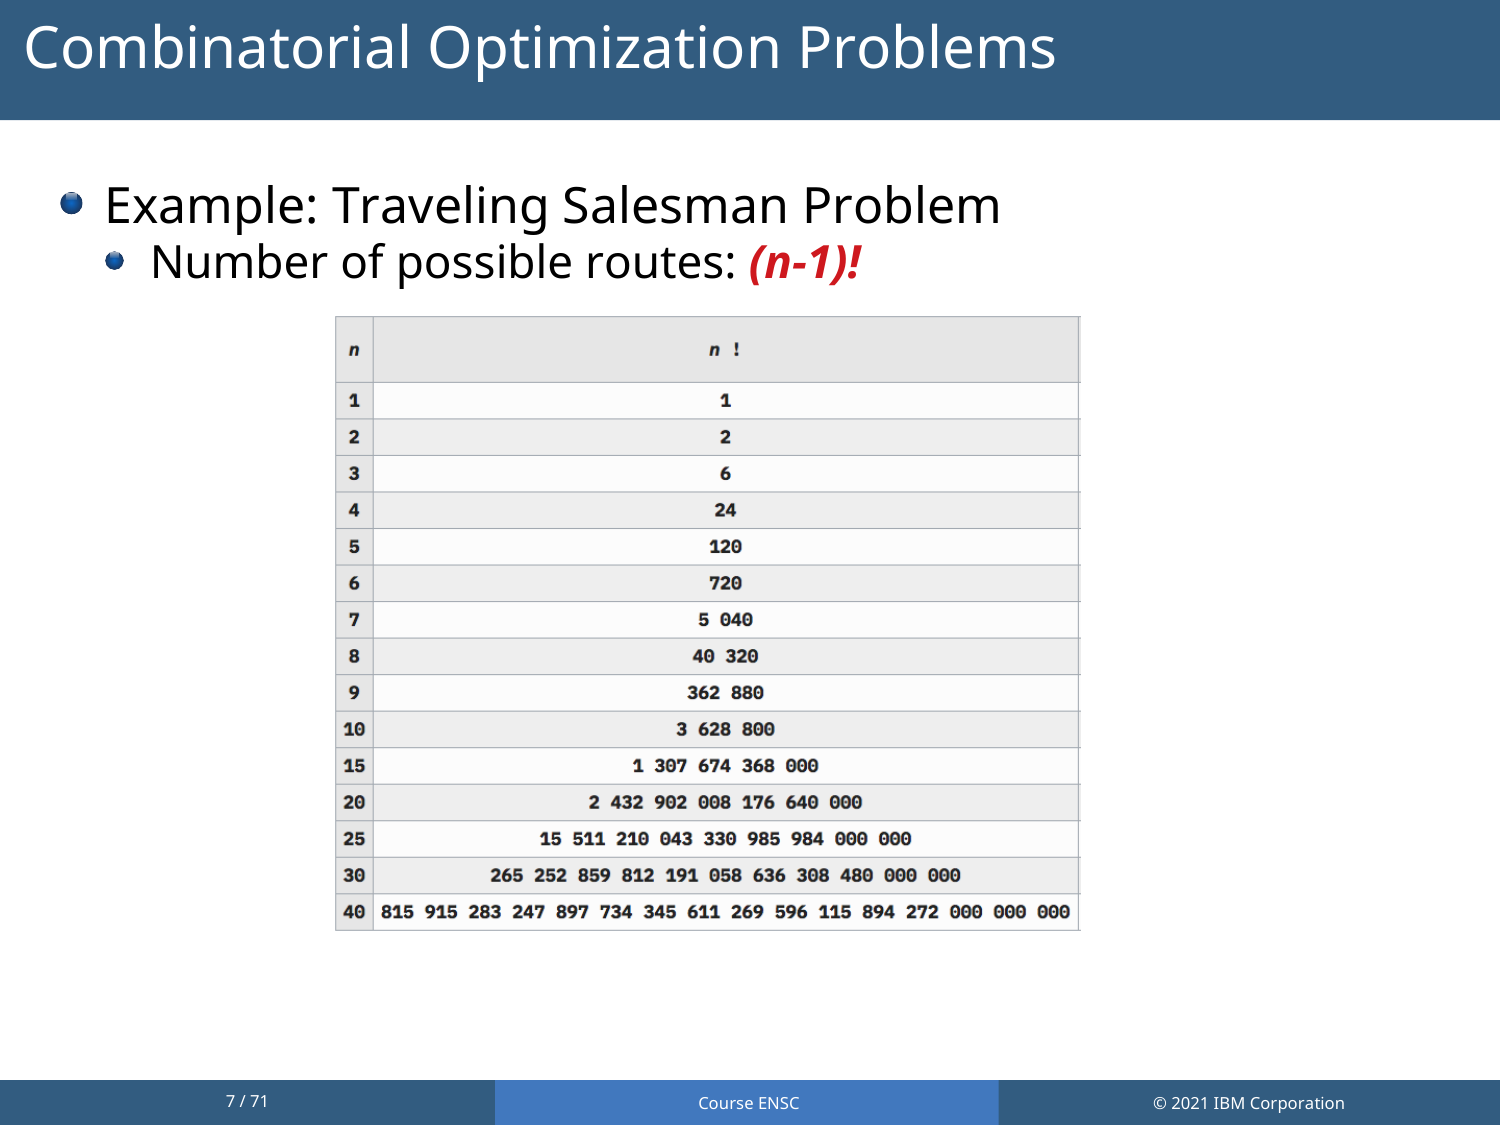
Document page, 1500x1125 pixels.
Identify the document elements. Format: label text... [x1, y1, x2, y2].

picture [330, 313, 1081, 934]
title Combinatorial Optimization Problems [0, 0, 1500, 121]
list Example: Traveling Salesman Problem Number of possible routes: (n-1)! [45, 165, 1441, 1039]
